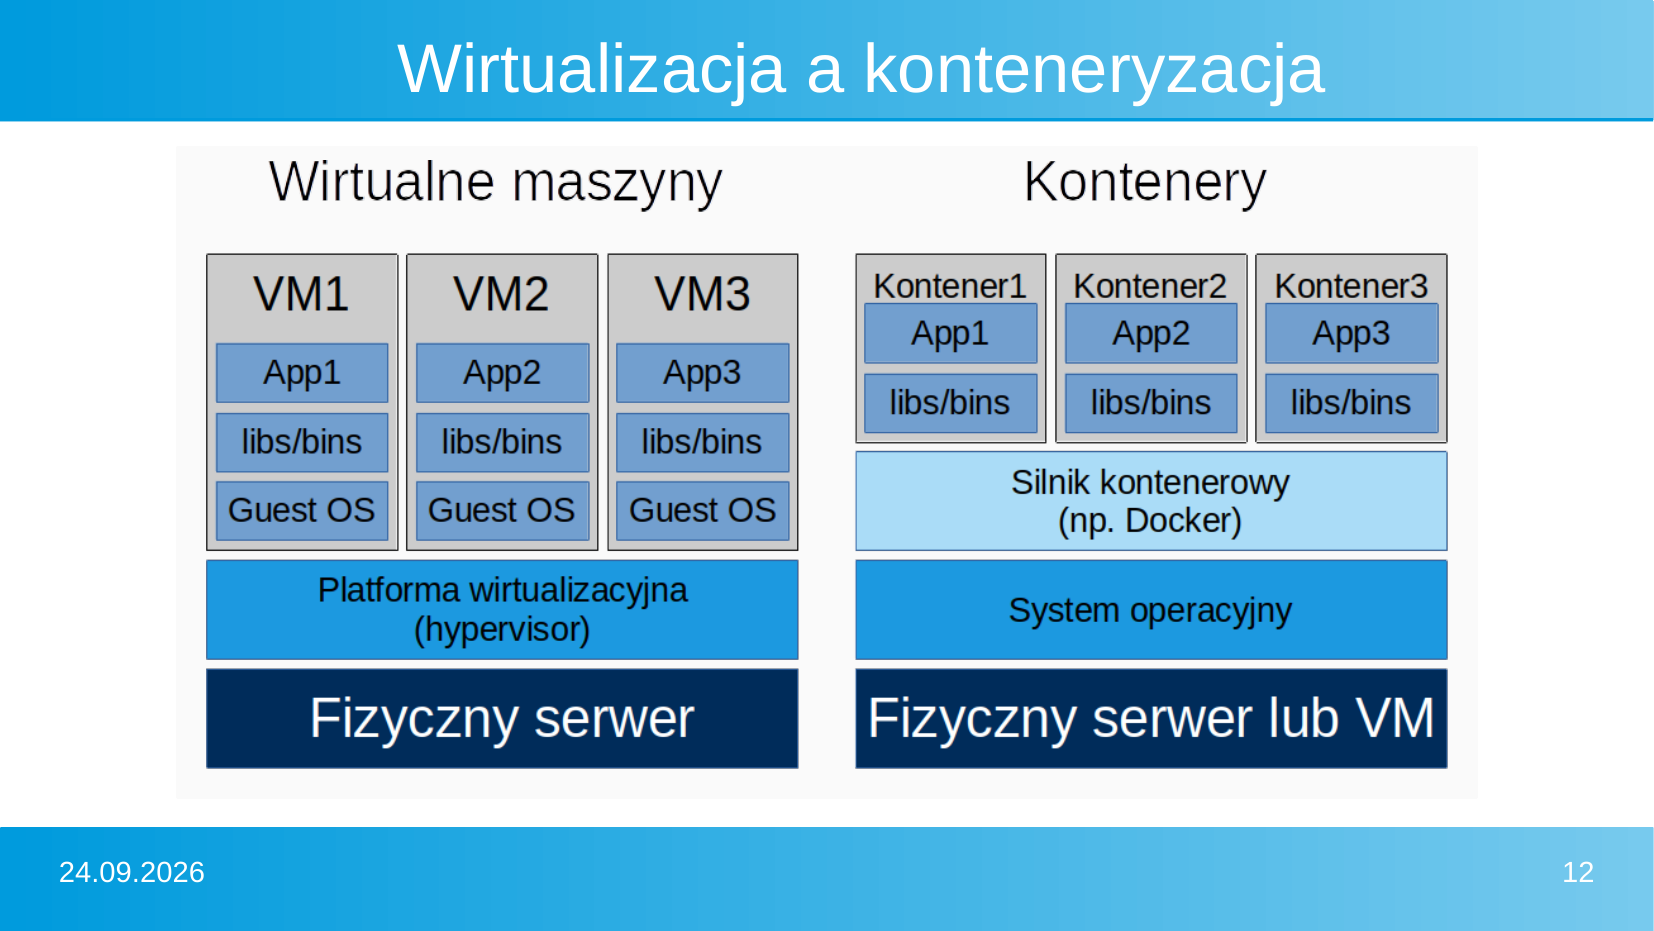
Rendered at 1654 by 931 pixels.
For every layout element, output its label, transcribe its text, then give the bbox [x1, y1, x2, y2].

text_box [177, 147, 1477, 798]
title Wirtualizacja a konteneryzacja [59, 29, 1595, 108]
picture [205, 160, 1449, 770]
